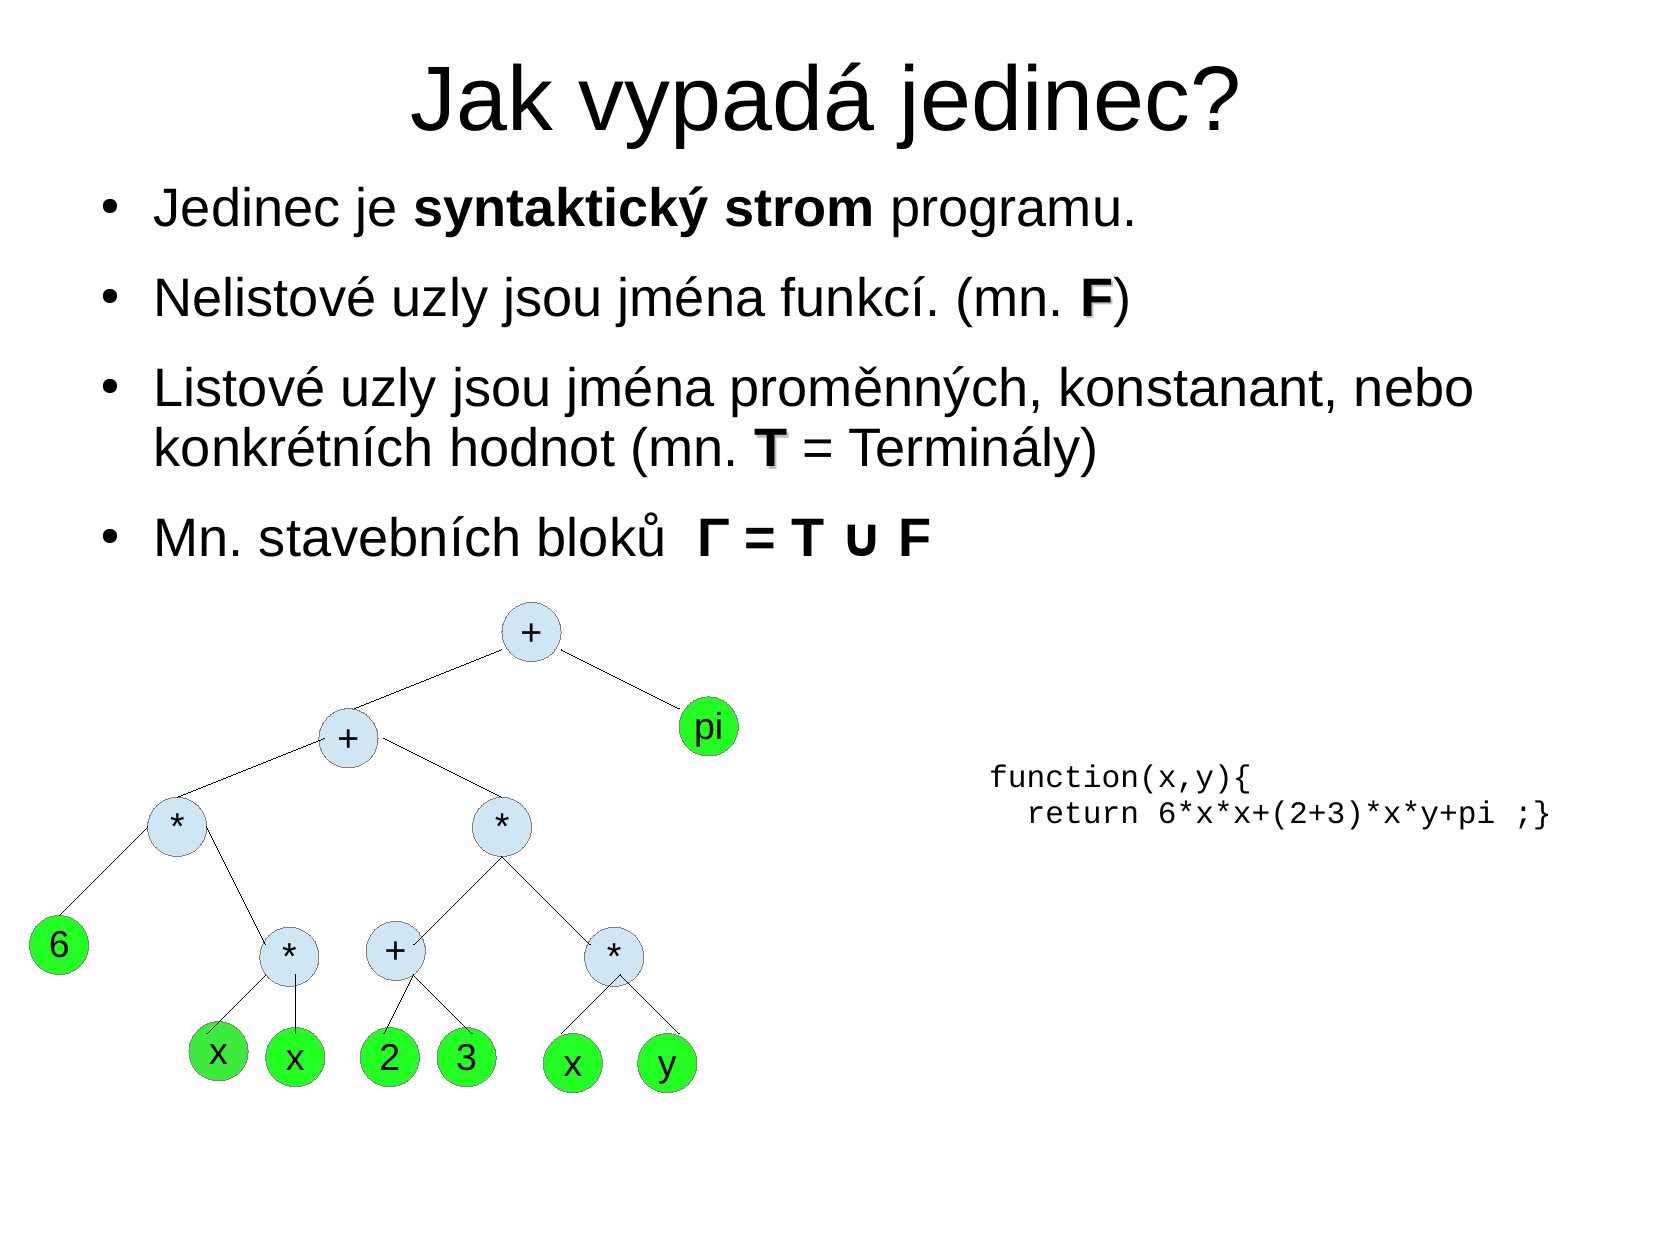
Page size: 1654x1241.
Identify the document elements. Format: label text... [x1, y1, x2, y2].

text_box * [472, 797, 532, 857]
text_box * [259, 927, 319, 987]
text_box x [265, 1027, 325, 1087]
text_box y [637, 1033, 697, 1093]
text_box 6 [29, 915, 89, 975]
text_box + [501, 602, 562, 662]
text_box x [188, 1021, 249, 1081]
text_box + [318, 708, 379, 768]
text_box x [543, 1033, 603, 1093]
text_box 3 [437, 1027, 497, 1087]
title Jak vypadá jedinec? [82, 47, 1571, 150]
text_box pi [679, 696, 739, 756]
text_box 2 [360, 1027, 420, 1087]
text_box * [147, 797, 207, 857]
text_box * [584, 927, 644, 987]
text_box + [366, 921, 426, 981]
list Jedinec je syntaktický strom programu. Nelistové uzly jsou jména funkcí. (mn. F) Listové uzly jsou jména proměnných, konstanant, nebo konkrétních hodnot (mn. T = Terminály) Mn. stavebních bloků Γ = T ∪ F [82, 177, 1571, 1109]
text_box function(x,y){ return 6*x*x+(2+3)*x*y+pi ;} [974, 531, 1477, 1063]
